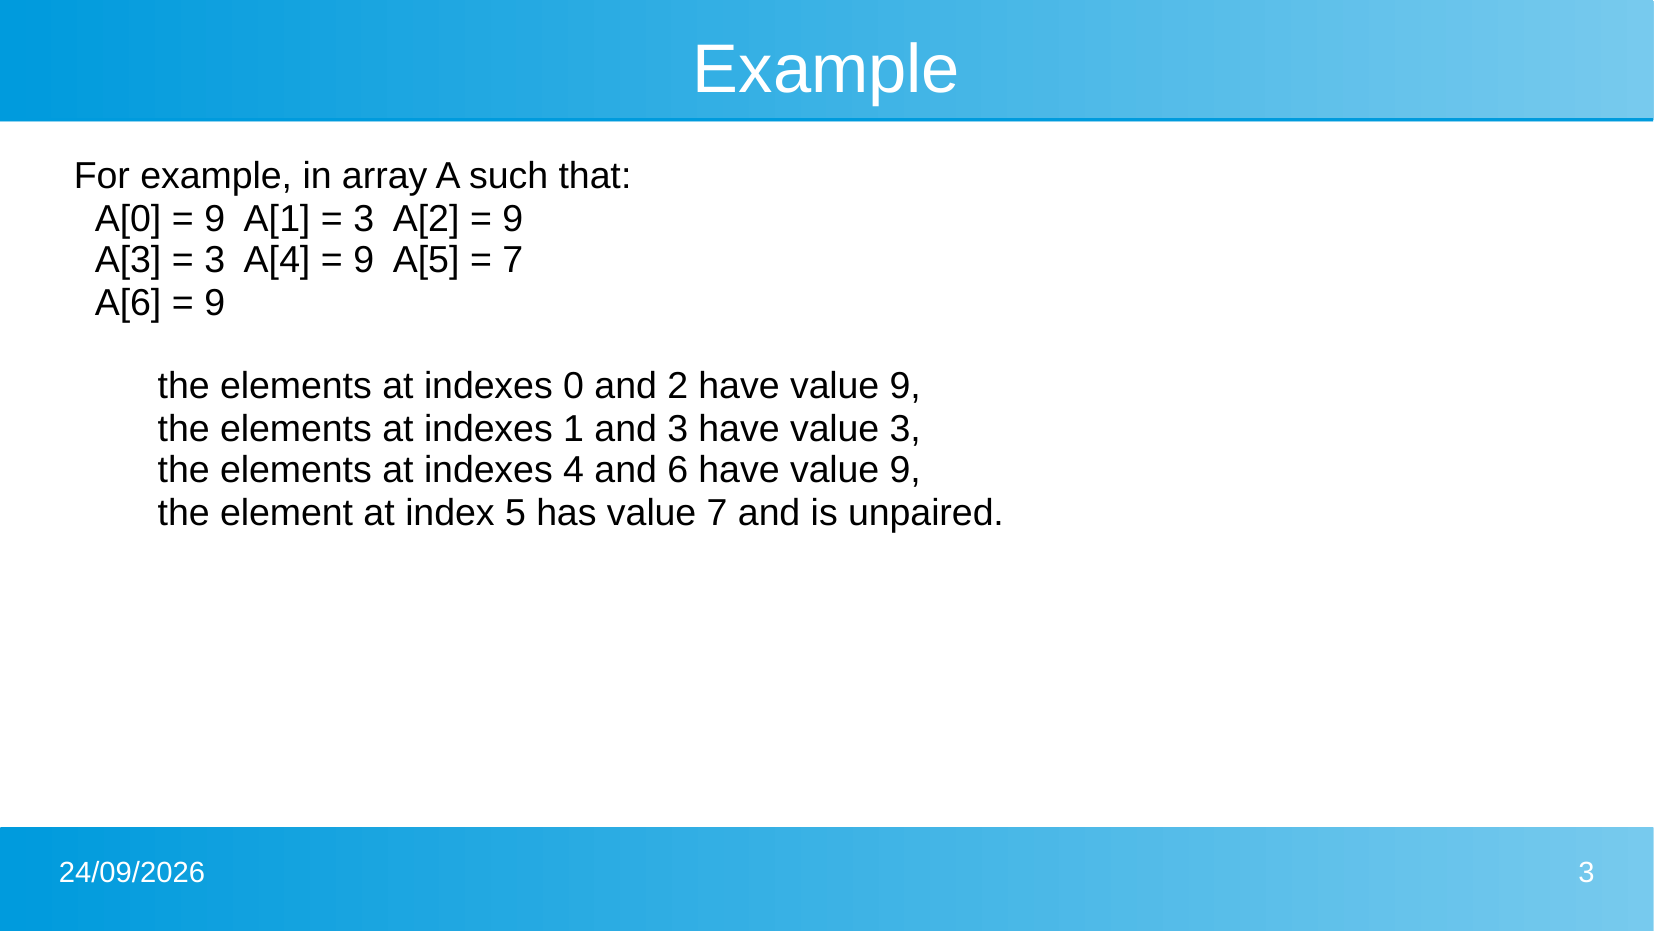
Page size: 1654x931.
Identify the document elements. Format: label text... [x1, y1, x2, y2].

title Example [59, 29, 1595, 108]
text_box For example, in array A such that: A[0] = 9 A[1] = 3 A[2] = 9 A[3] = 3 A[4] = 9 A[5] = 7 A[6] = 9 the elements at indexes 0 and 2 have value 9, the elements at indexes 1 and 3 have value 3, the elements at indexes 4 and 6 have value 9, the element at index 5 has value 7 and is unpaired. [59, 147, 1595, 680]
